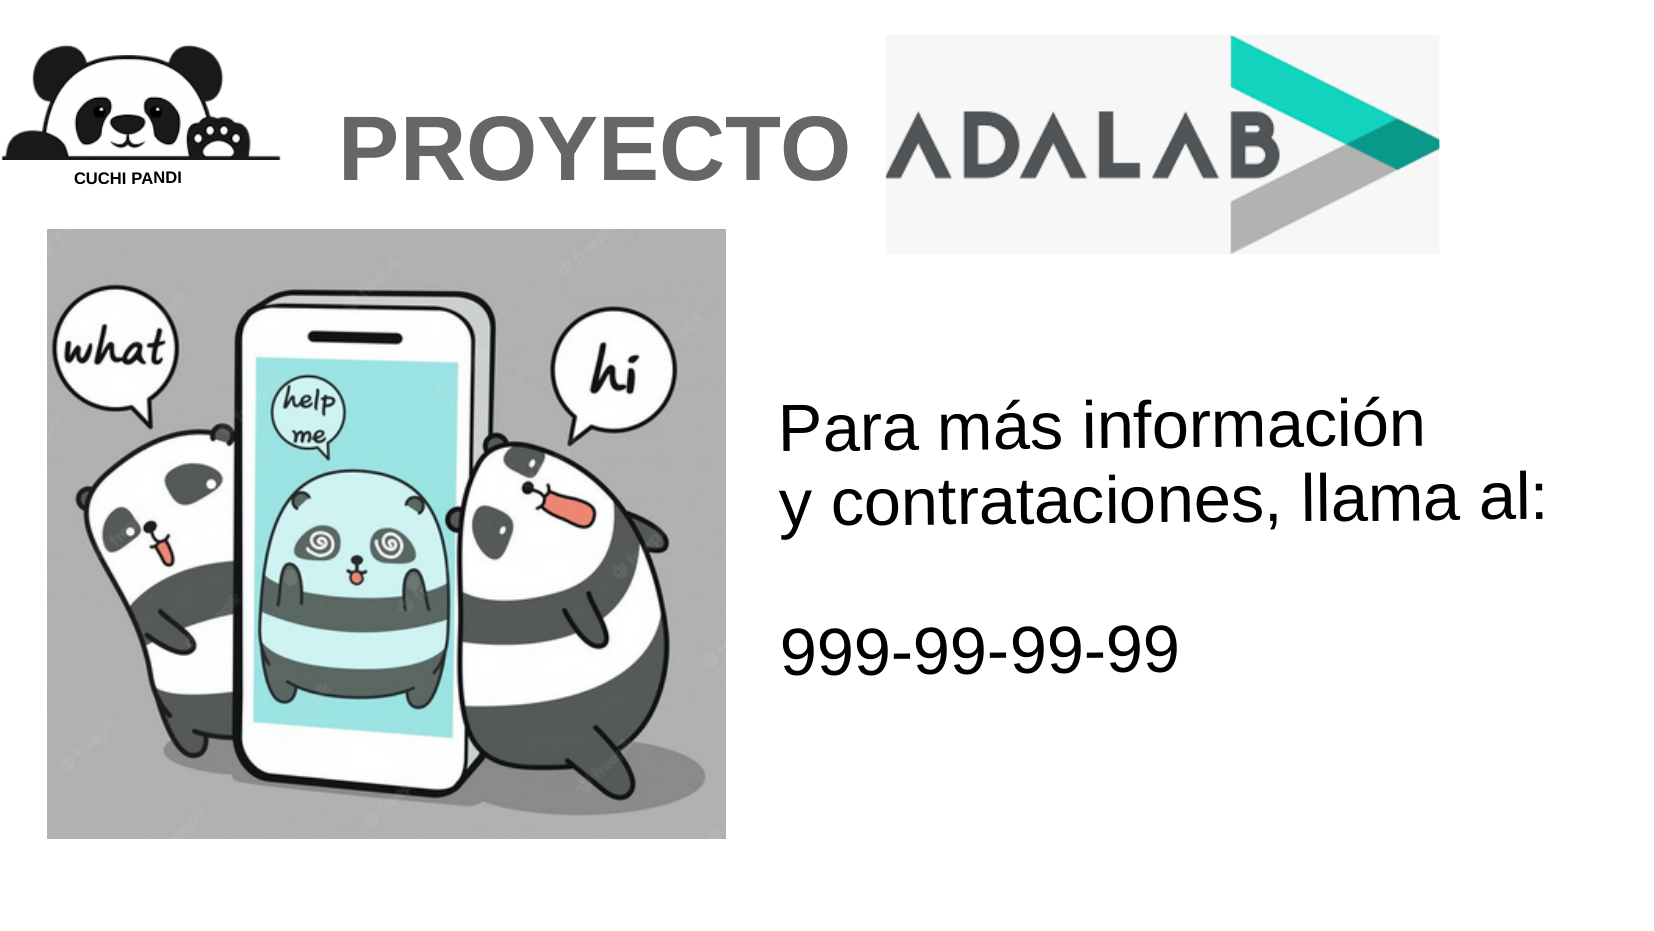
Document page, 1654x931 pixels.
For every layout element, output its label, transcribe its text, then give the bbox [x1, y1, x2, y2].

text_box Para más información y contrataciones, llama al: 999-99-99-99 [741, 271, 1583, 728]
title PROYECTO [330, 70, 885, 227]
picture [47, 229, 726, 839]
picture [885, 35, 1440, 255]
picture [0, 1, 284, 160]
text_box CUCHI PANDI [59, 155, 198, 201]
